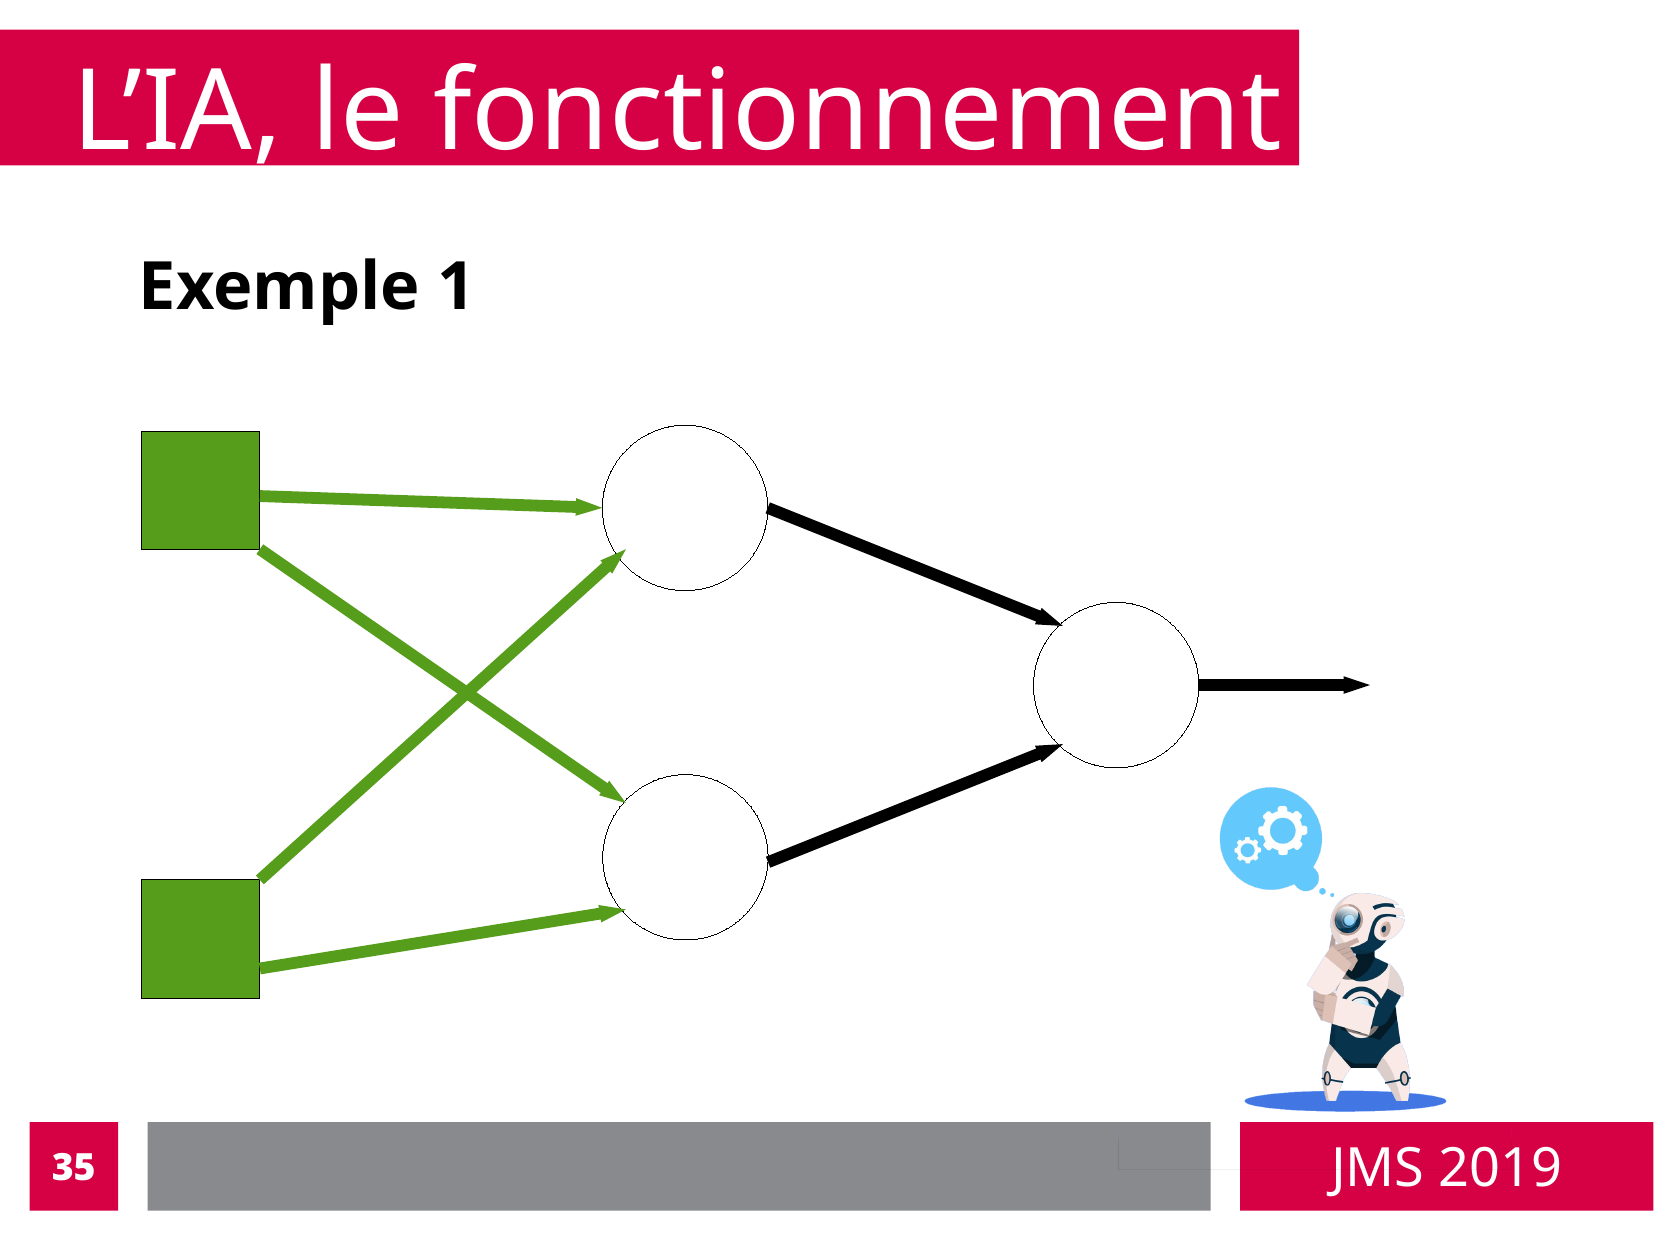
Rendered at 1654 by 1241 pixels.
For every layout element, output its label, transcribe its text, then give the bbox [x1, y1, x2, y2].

text_box [602, 425, 768, 591]
text_box [602, 774, 769, 940]
picture [1118, 744, 1512, 1170]
text_box [141, 431, 260, 550]
text_box [1033, 602, 1199, 768]
text_box [141, 879, 260, 999]
title L’IA, le fonctionnement [0, 29, 1371, 178]
text_box Exemple 1 [0, 237, 615, 330]
